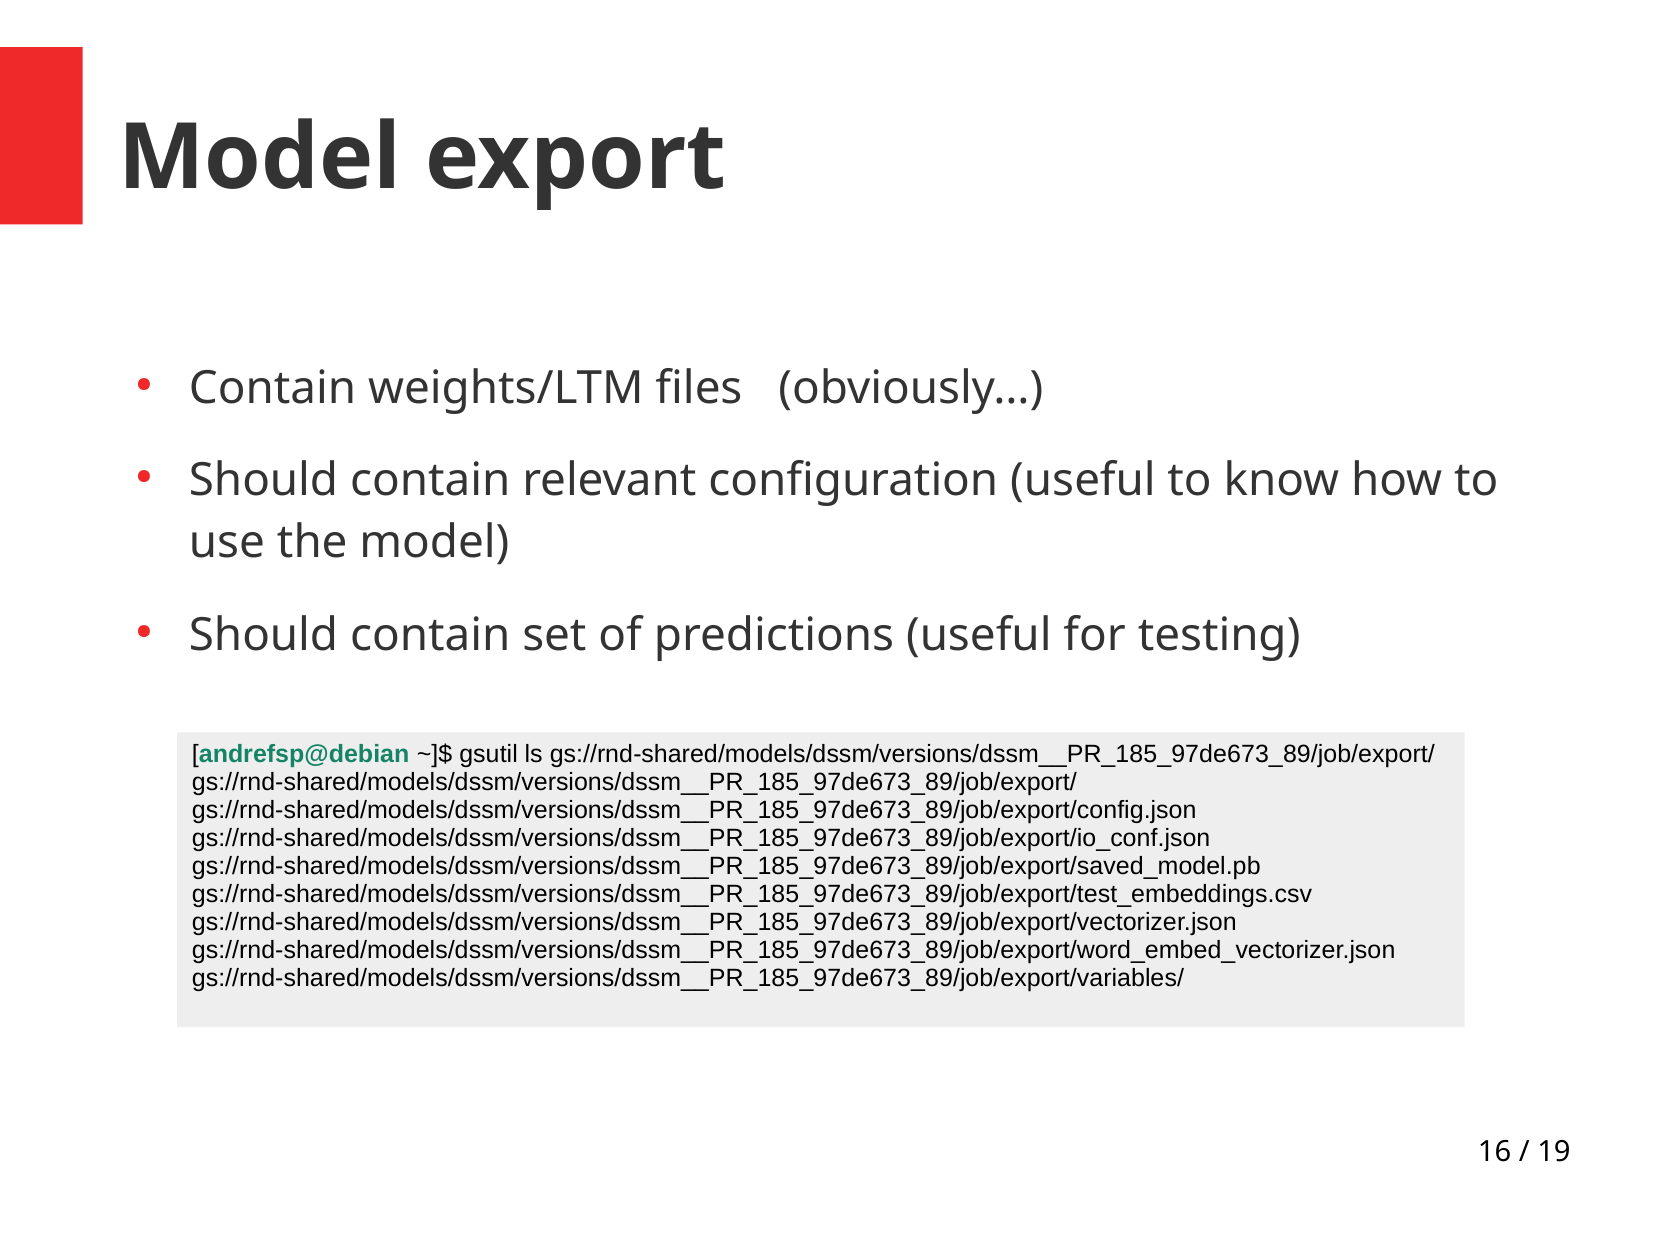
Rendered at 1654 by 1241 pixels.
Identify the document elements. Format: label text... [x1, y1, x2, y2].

list Contain weights/LTM files (obviously…) Should contain relevant configuration (useful to know how to use the model) Should contain set of predictions (useful for testing) [118, 354, 1536, 698]
title Model export [118, 49, 1571, 257]
text_box [andrefsp@debian ~]$ gsutil ls gs://rnd-shared/models/dssm/versions/dssm__PR_185_97de673_89/job/export/ gs://rnd-shared/models/dssm/versions/dssm__PR_185_97de673_89/job/export/ gs://rnd-shared/models/dssm/versions/dssm__PR_185_97de673_89/job/export/config.json gs://rnd-shared/models/dssm/versions/dssm__PR_185_97de673_89/job/export/io_conf.json gs://rnd-shared/models/dssm/versions/dssm__PR_185_97de673_89/job/export/saved_model.pb gs://rnd-shared/models/dssm/versions/dssm__PR_185_97de673_89/job/export/test_embeddings.csv gs://rnd-shared/models/dssm/versions/dssm__PR_185_97de673_89/job/export/vectorizer.json gs://rnd-shared/models/dssm/versions/dssm__PR_185_97de673_89/job/export/word_embed_vectorizer.json gs://rnd-shared/models/dssm/versions/dssm__PR_185_97de673_89/job/export/variables/ [177, 732, 1465, 1028]
